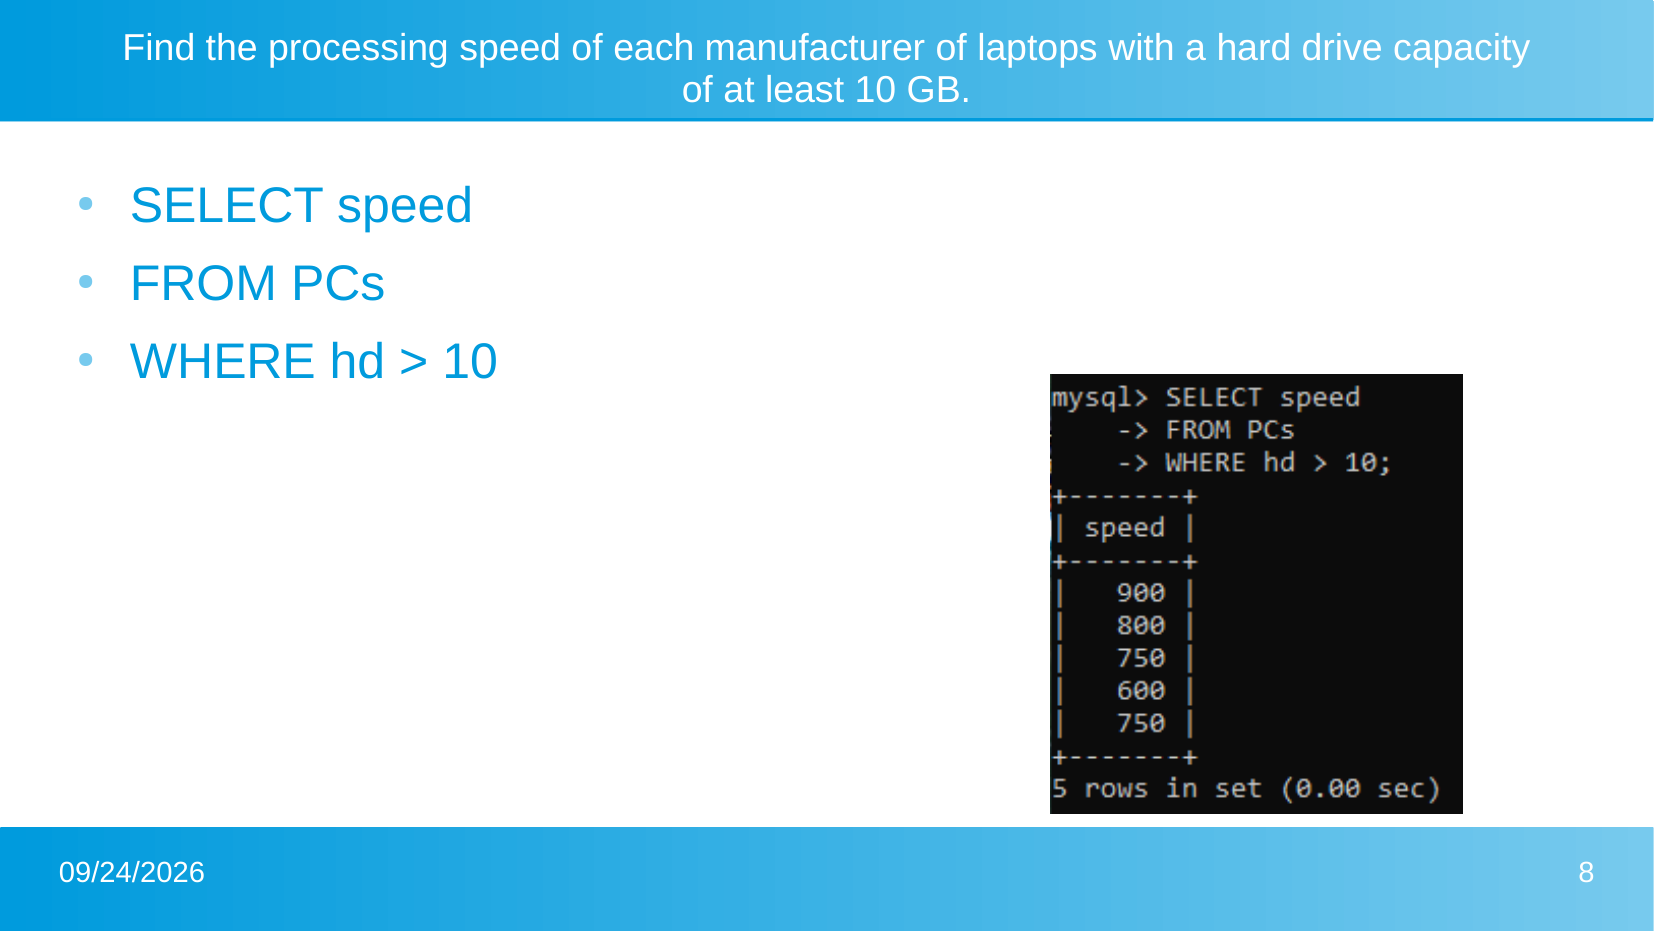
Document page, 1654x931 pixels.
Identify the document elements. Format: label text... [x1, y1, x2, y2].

list SELECT speed FROM PCs WHERE hd > 10 [59, 177, 1595, 768]
picture [1050, 374, 1463, 814]
title Find the processing speed of each manufacturer of laptops with a hard drive capacity of at least 10 GB. [59, 26, 1595, 111]
